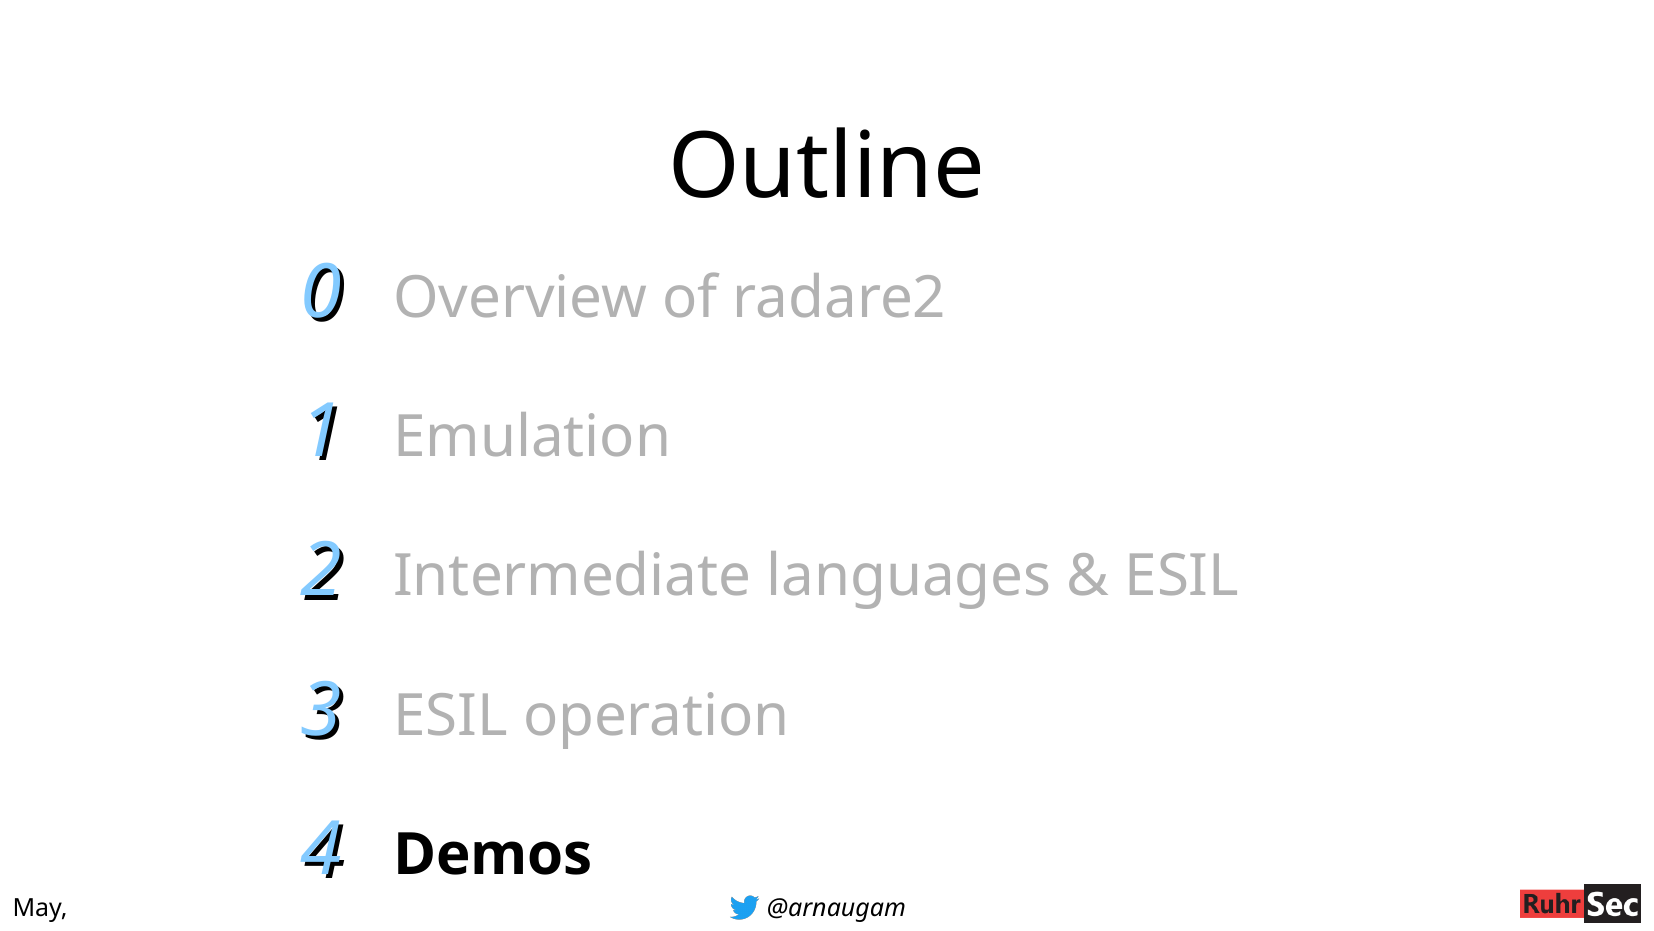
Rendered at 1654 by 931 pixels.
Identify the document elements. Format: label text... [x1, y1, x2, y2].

title Outline [82, 84, 1571, 240]
list 0 Overview of radare2 1 Emulation 2 Intermediate languages & ESIL 3 ESIL operation 4 Demos [300, 210, 1351, 751]
picture [1520, 884, 1641, 923]
picture [721, 884, 768, 931]
